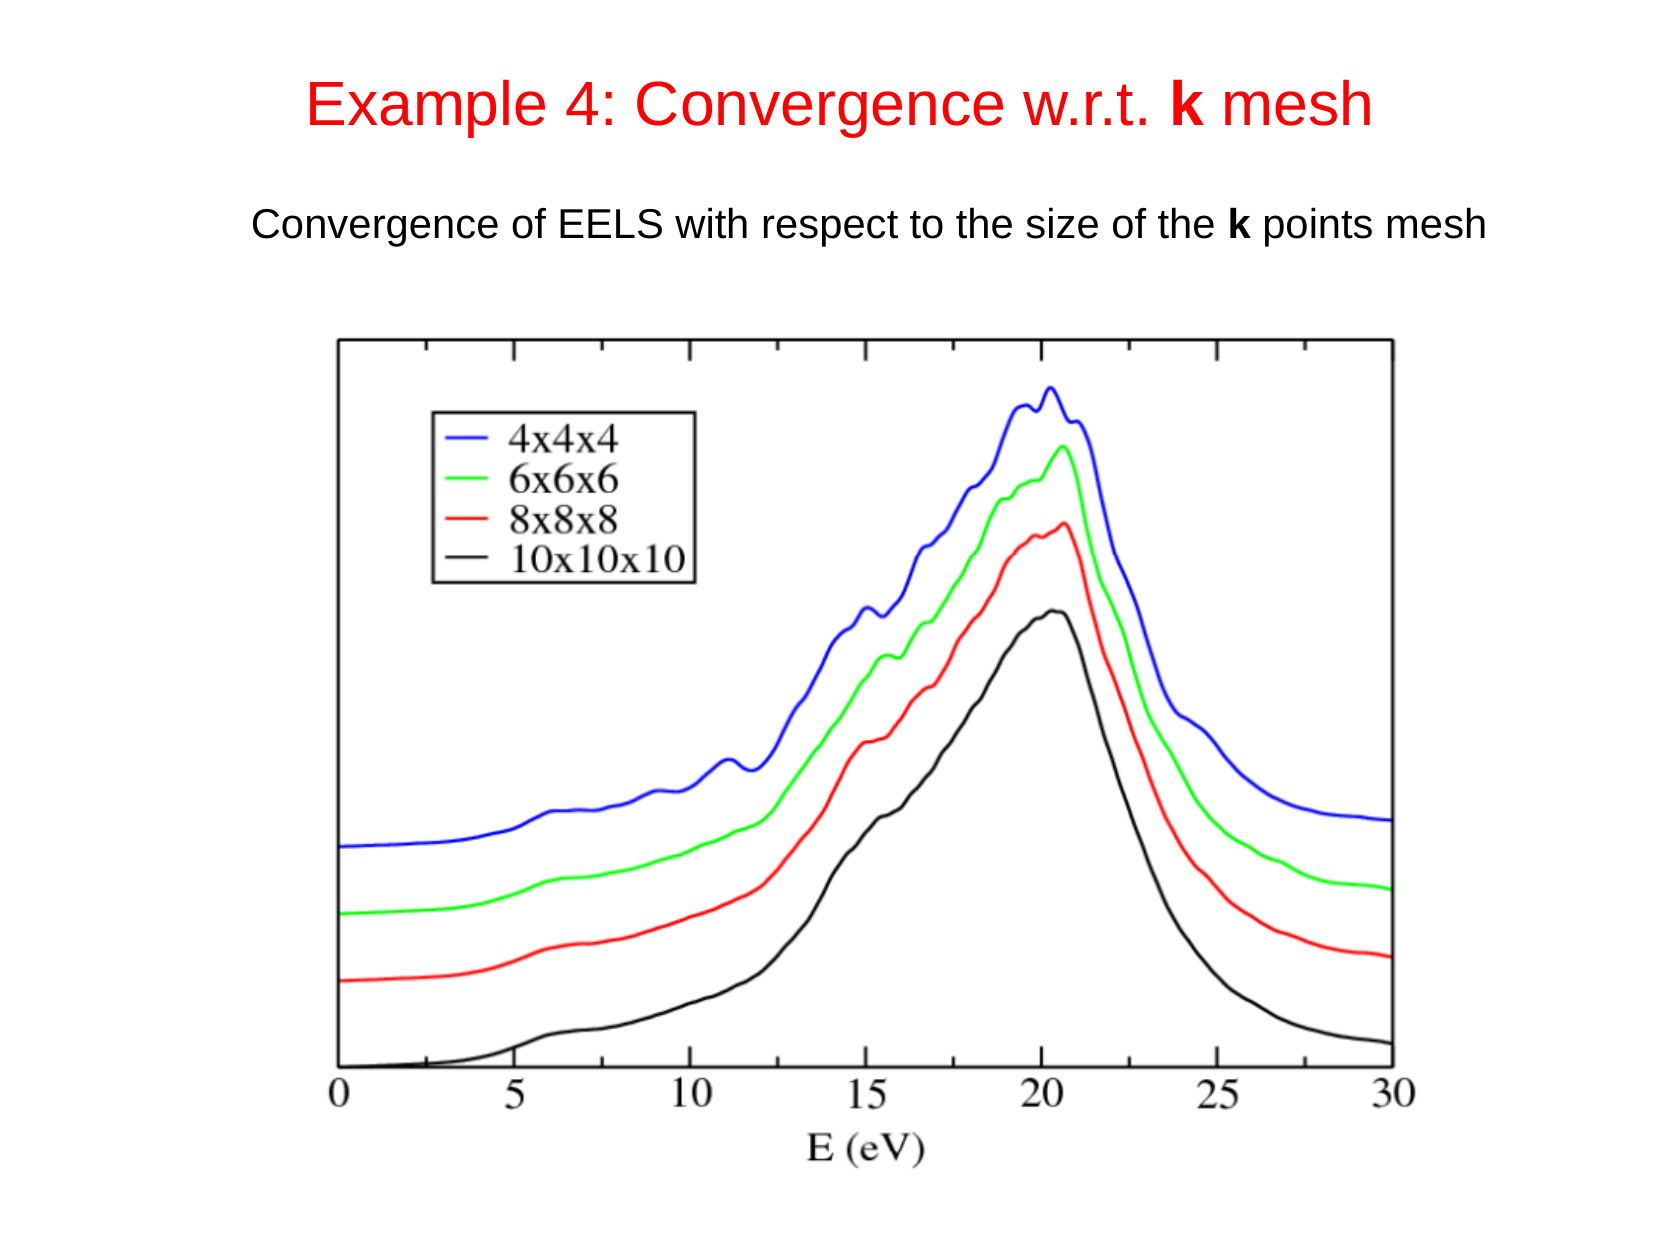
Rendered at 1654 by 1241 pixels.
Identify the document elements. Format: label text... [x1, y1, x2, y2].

picture [308, 316, 1434, 1186]
list Convergence of EELS with respect to the size of the k points mesh [180, 200, 1531, 316]
title Example 4: Convergence w.r.t. k mesh [84, 33, 1573, 175]
